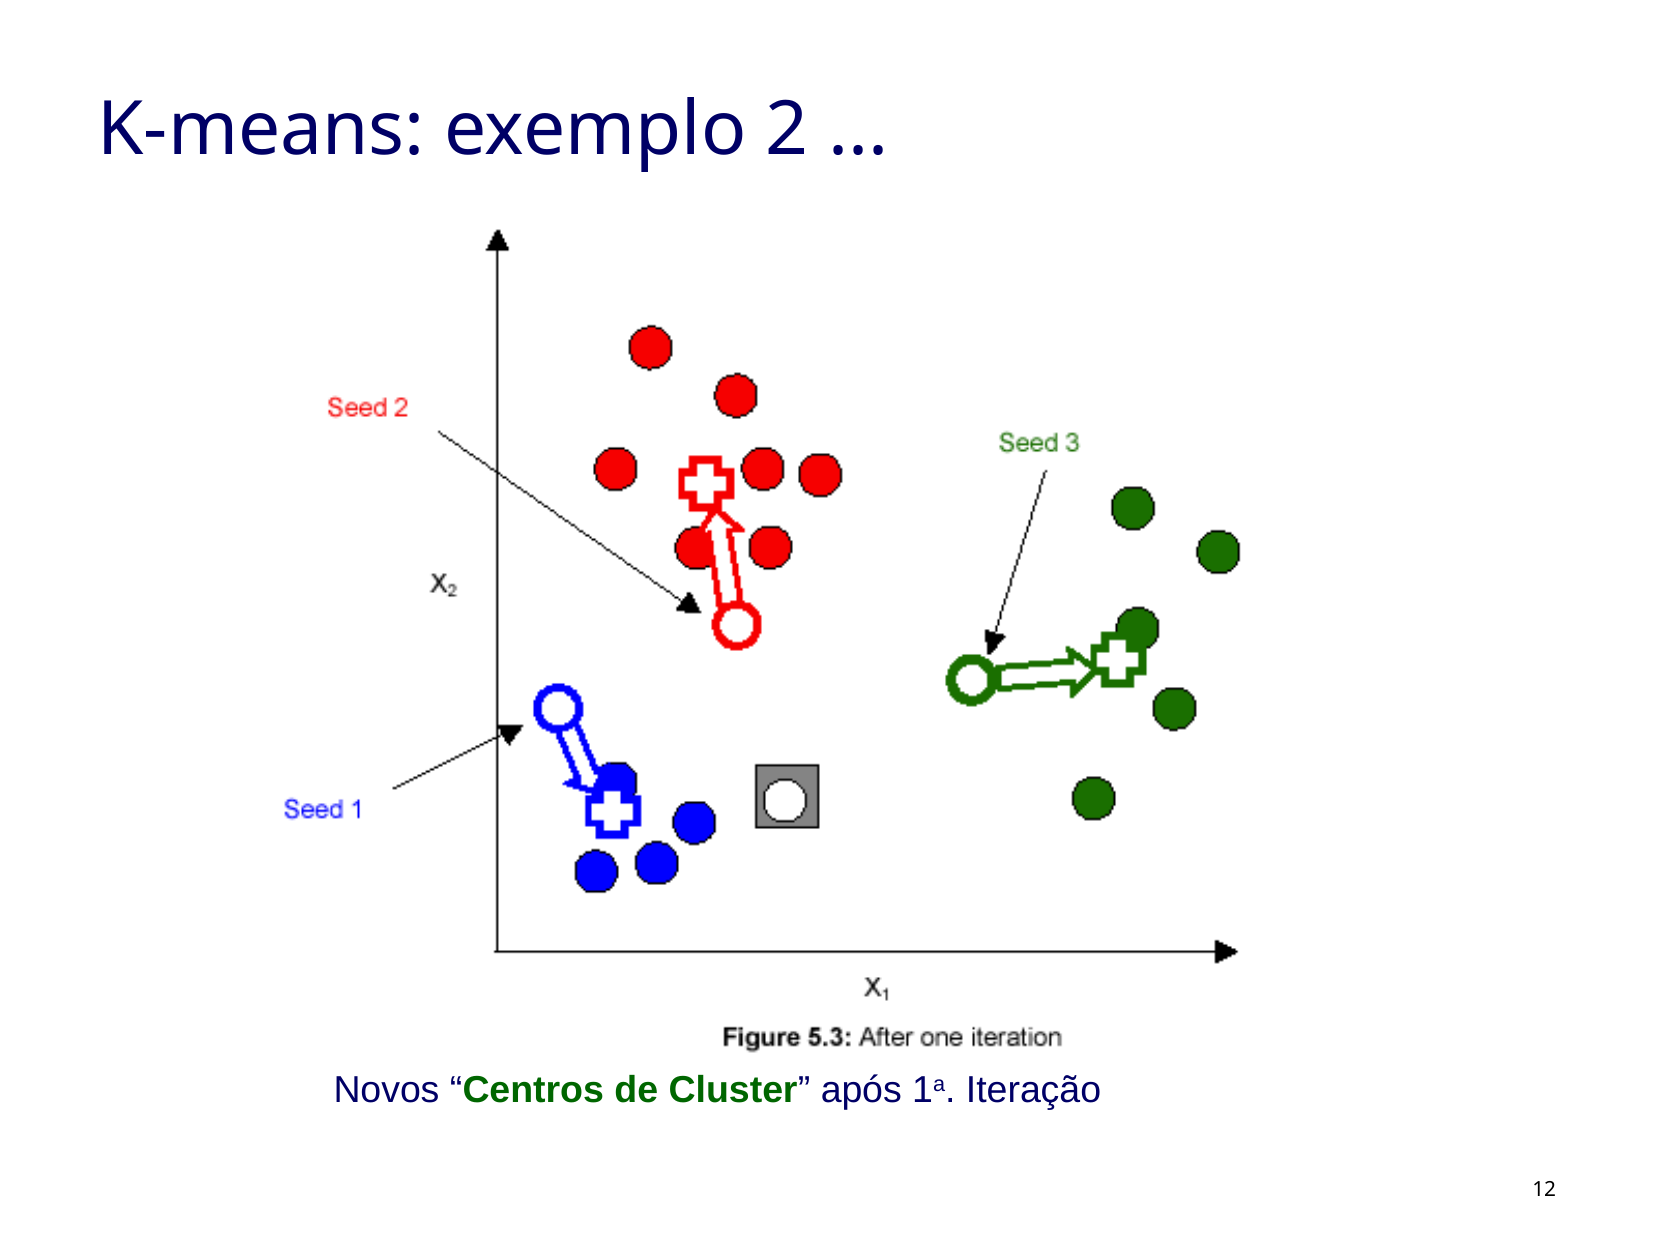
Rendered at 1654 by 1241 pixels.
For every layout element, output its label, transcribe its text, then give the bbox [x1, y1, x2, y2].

text_box <número> [1373, 1166, 1571, 1213]
text_box Novos “Centros de Cluster” após 1a. Iteração [318, 1065, 1377, 1111]
text_box K-means: exemplo 2 ... [82, 50, 1571, 178]
picture [271, 216, 1261, 1063]
